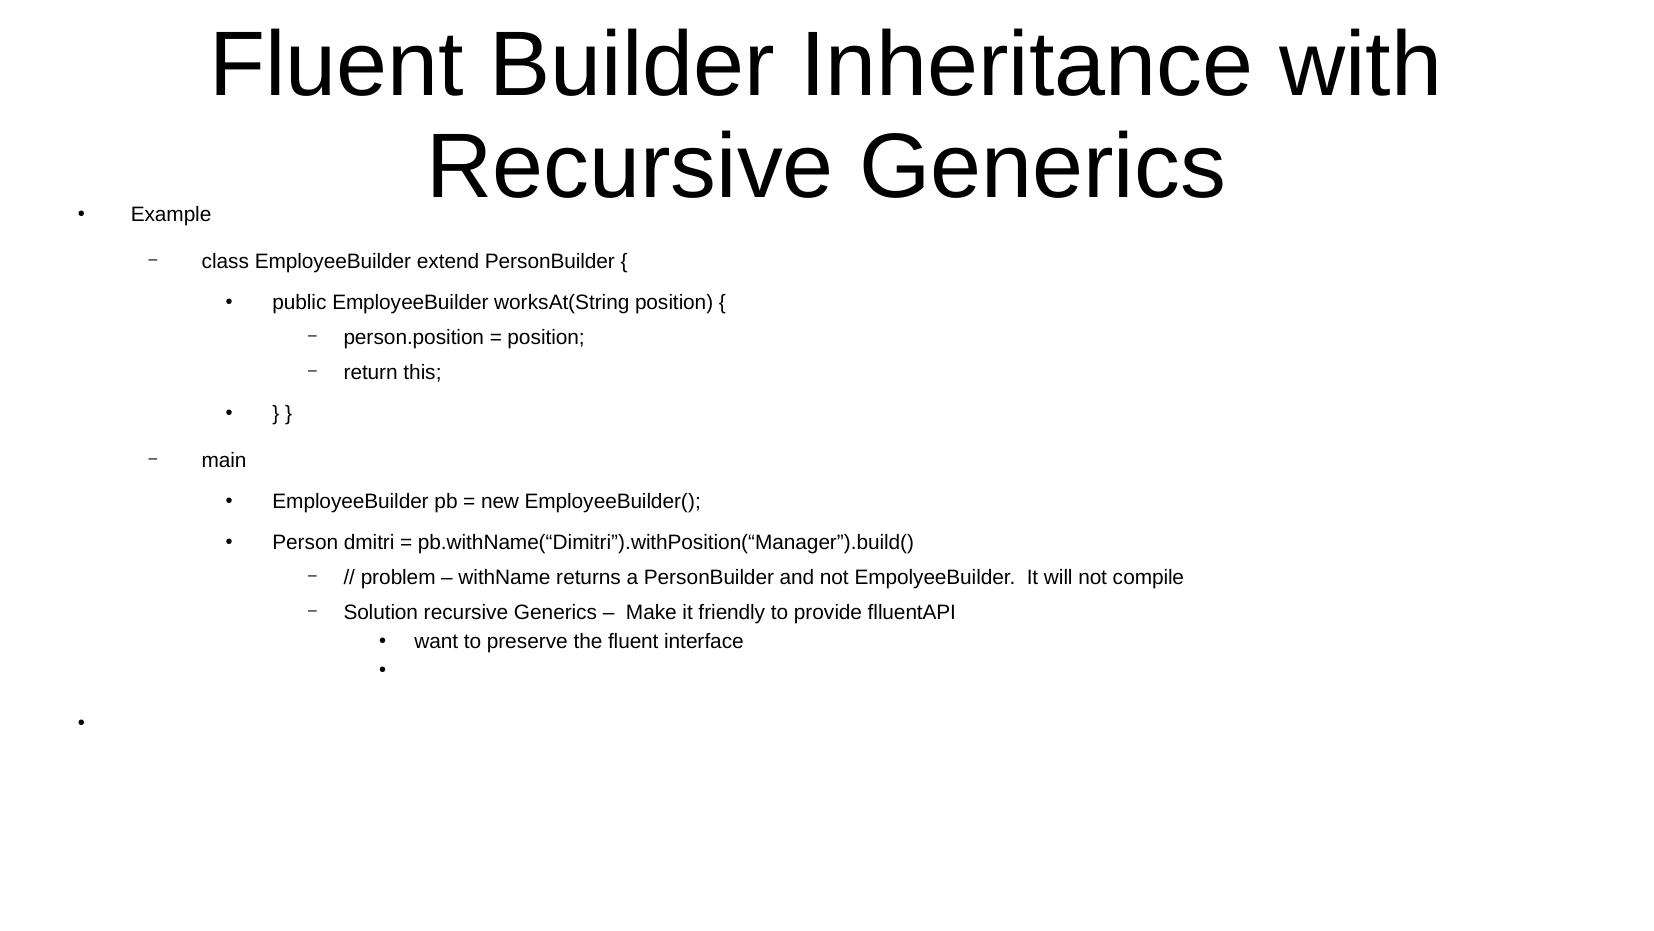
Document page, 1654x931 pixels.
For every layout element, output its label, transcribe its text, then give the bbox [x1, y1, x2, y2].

title Fluent Builder Inheritance with Recursive Generics [82, 12, 1571, 202]
list Example class EmployeeBuilder extend PersonBuilder { public EmployeeBuilder worksAt(String position) { person.position = position; return this; } } main EmployeeBuilder pb = new EmployeeBuilder(); Person dmitri = pb.withName(“Dimitri”).withPosition(“Manager”).build() // problem – withName returns a PersonBuilder and not EmpolyeeBuilder. It will not compile Solution recursive Generics – Make it friendly to provide flluentAPI want to preserve the fluent interface [60, 202, 1613, 901]
